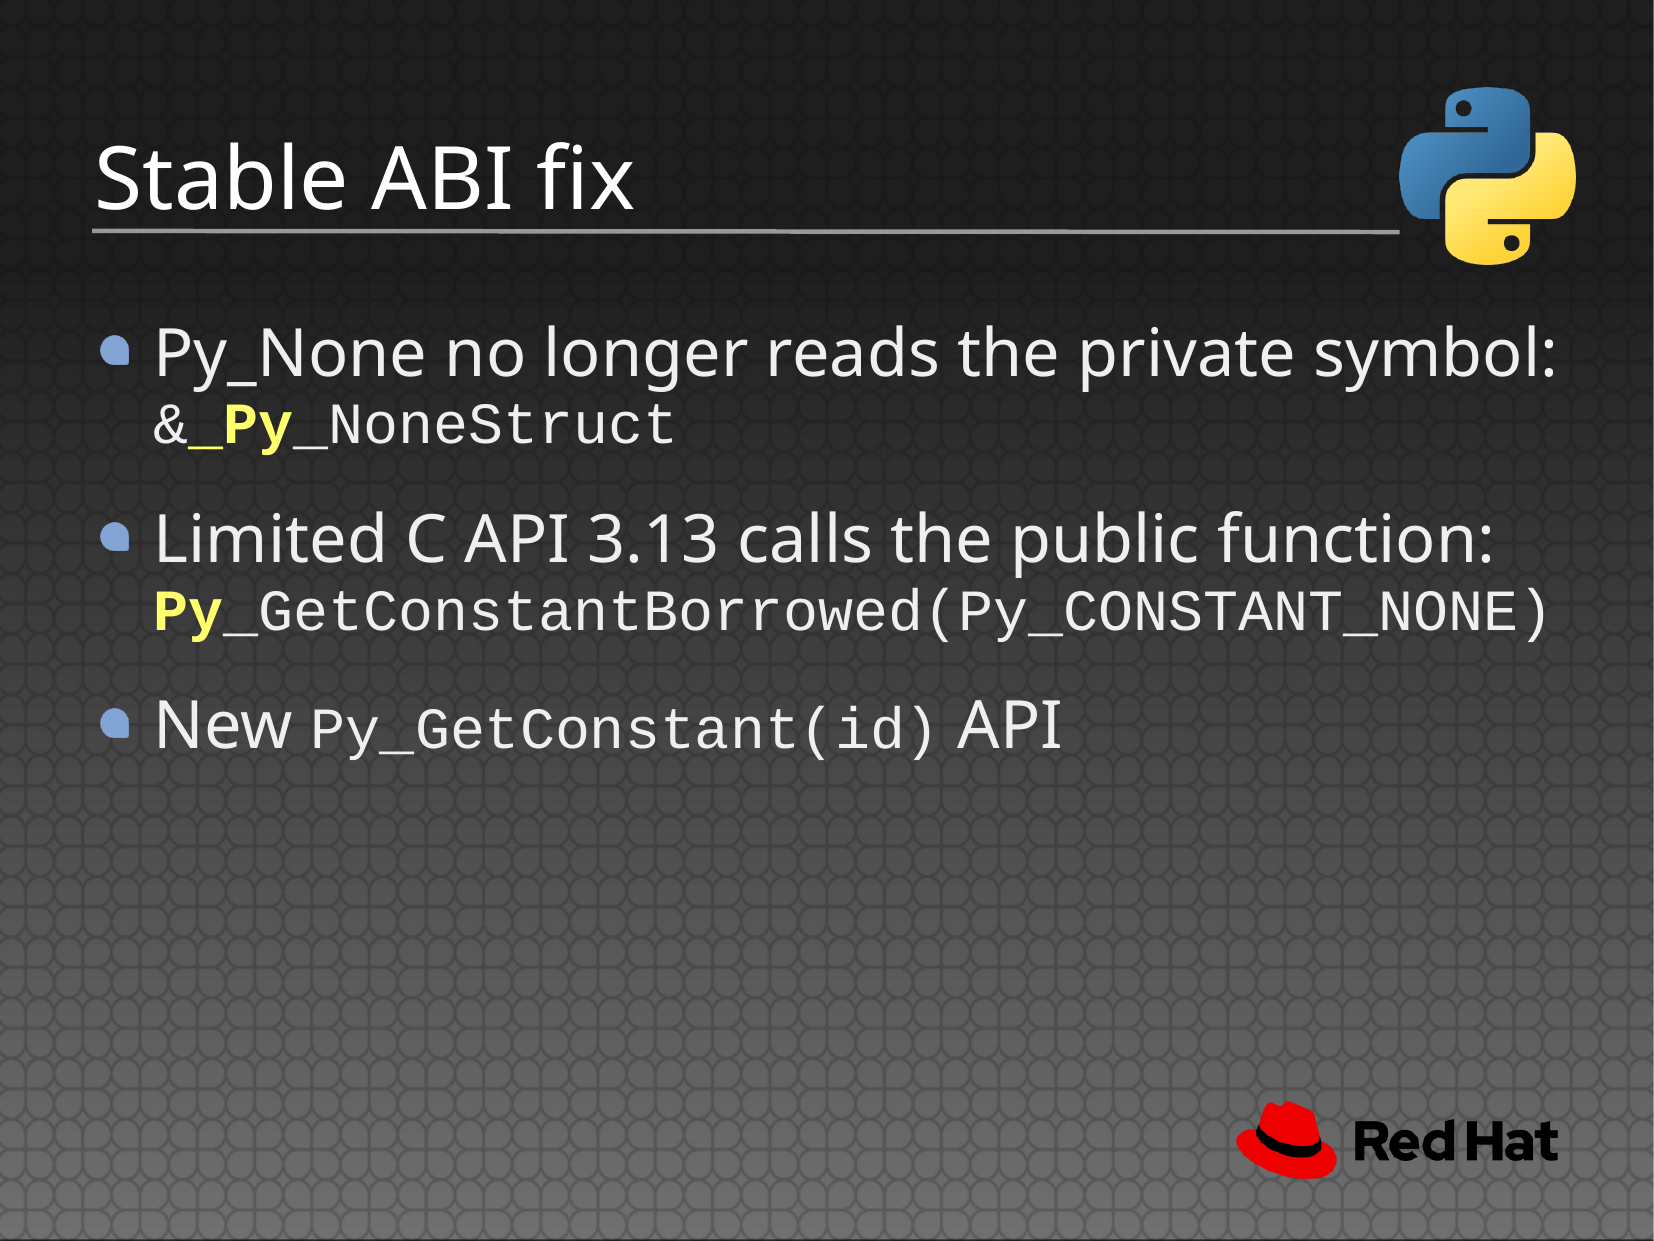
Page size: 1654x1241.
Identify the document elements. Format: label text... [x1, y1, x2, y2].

list Py_None no longer reads the private symbol: &_Py_NoneStruct Limited C API 3.13 calls the public function: Py_GetConstantBorrowed(Py_CONSTANT_NONE) New Py_GetConstant(id) API [82, 304, 1629, 1045]
picture [0, 0, 1654, 1241]
title Stable ABI fix [94, 100, 1426, 251]
